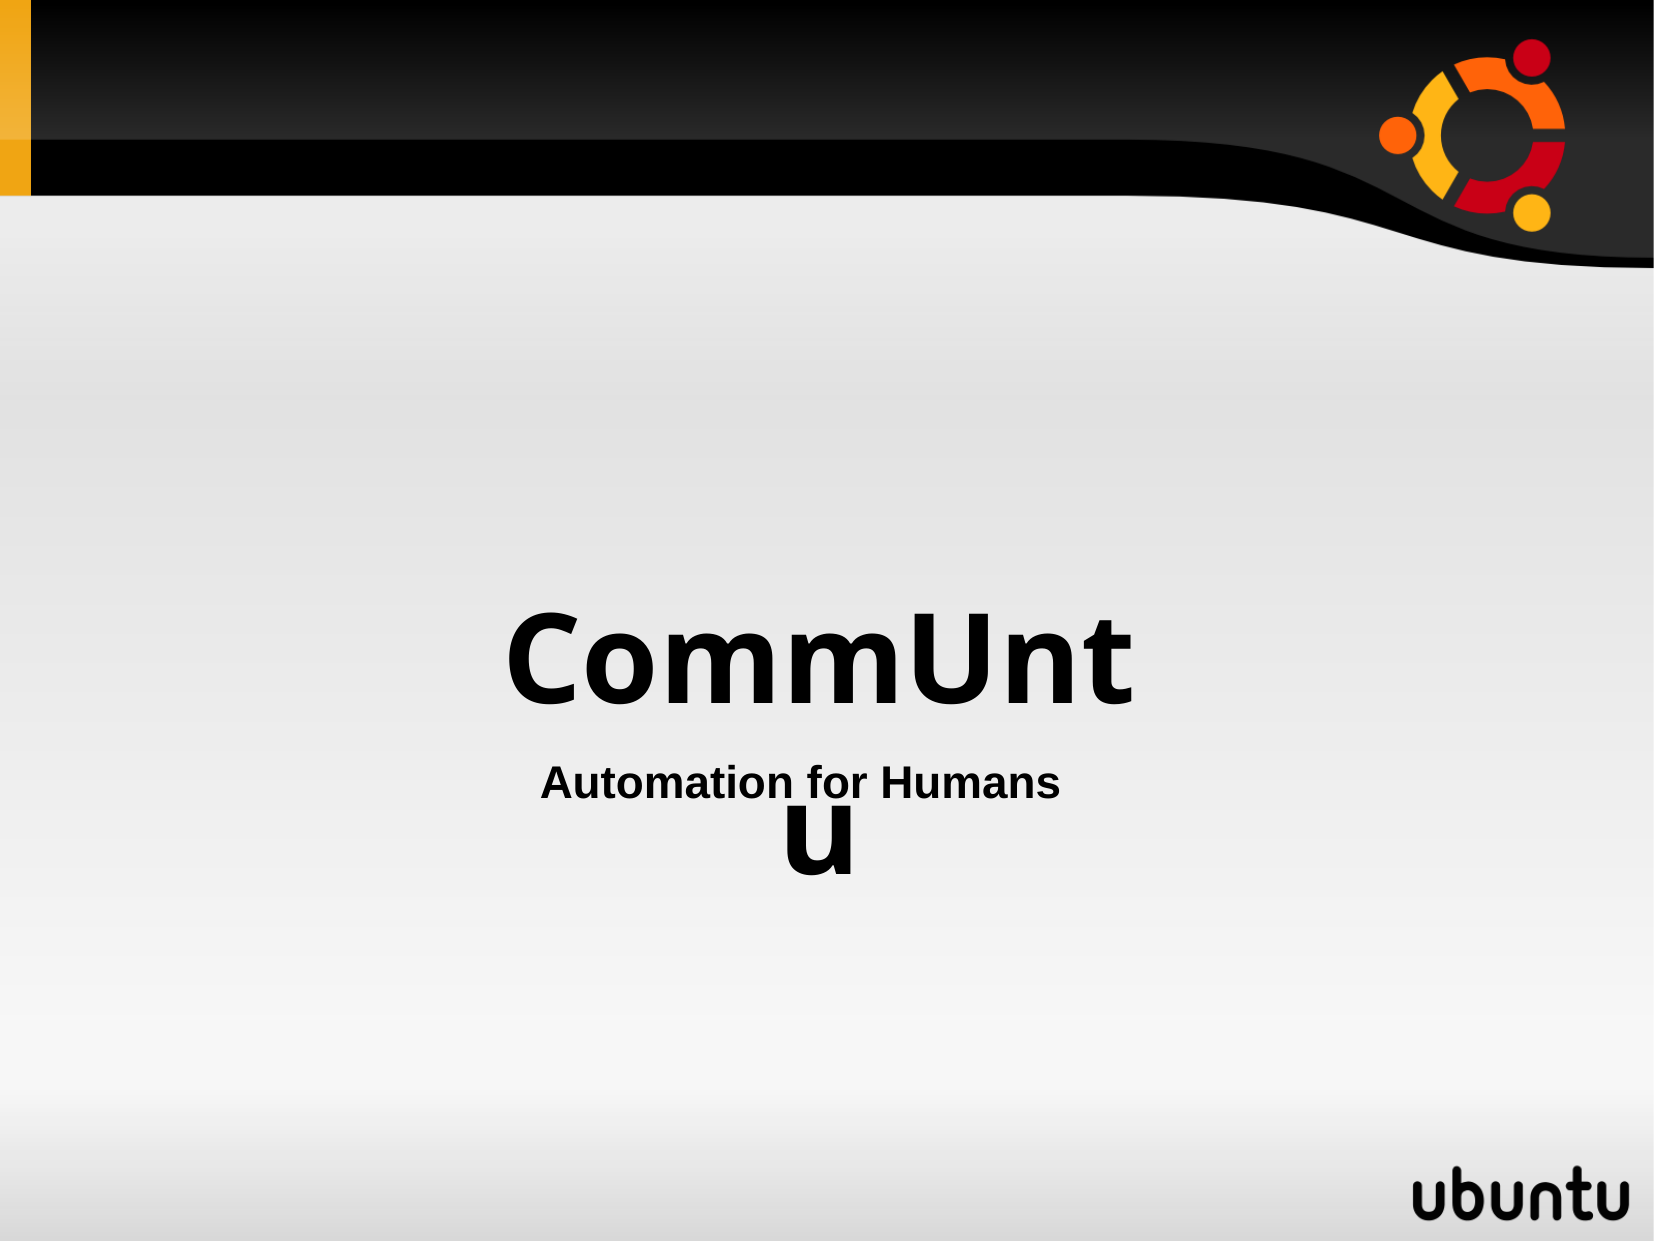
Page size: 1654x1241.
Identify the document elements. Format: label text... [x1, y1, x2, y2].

text_box Automation for Humans [525, 750, 1126, 835]
text_box CommUntu [487, 562, 1232, 826]
picture [0, 0, 1654, 1241]
